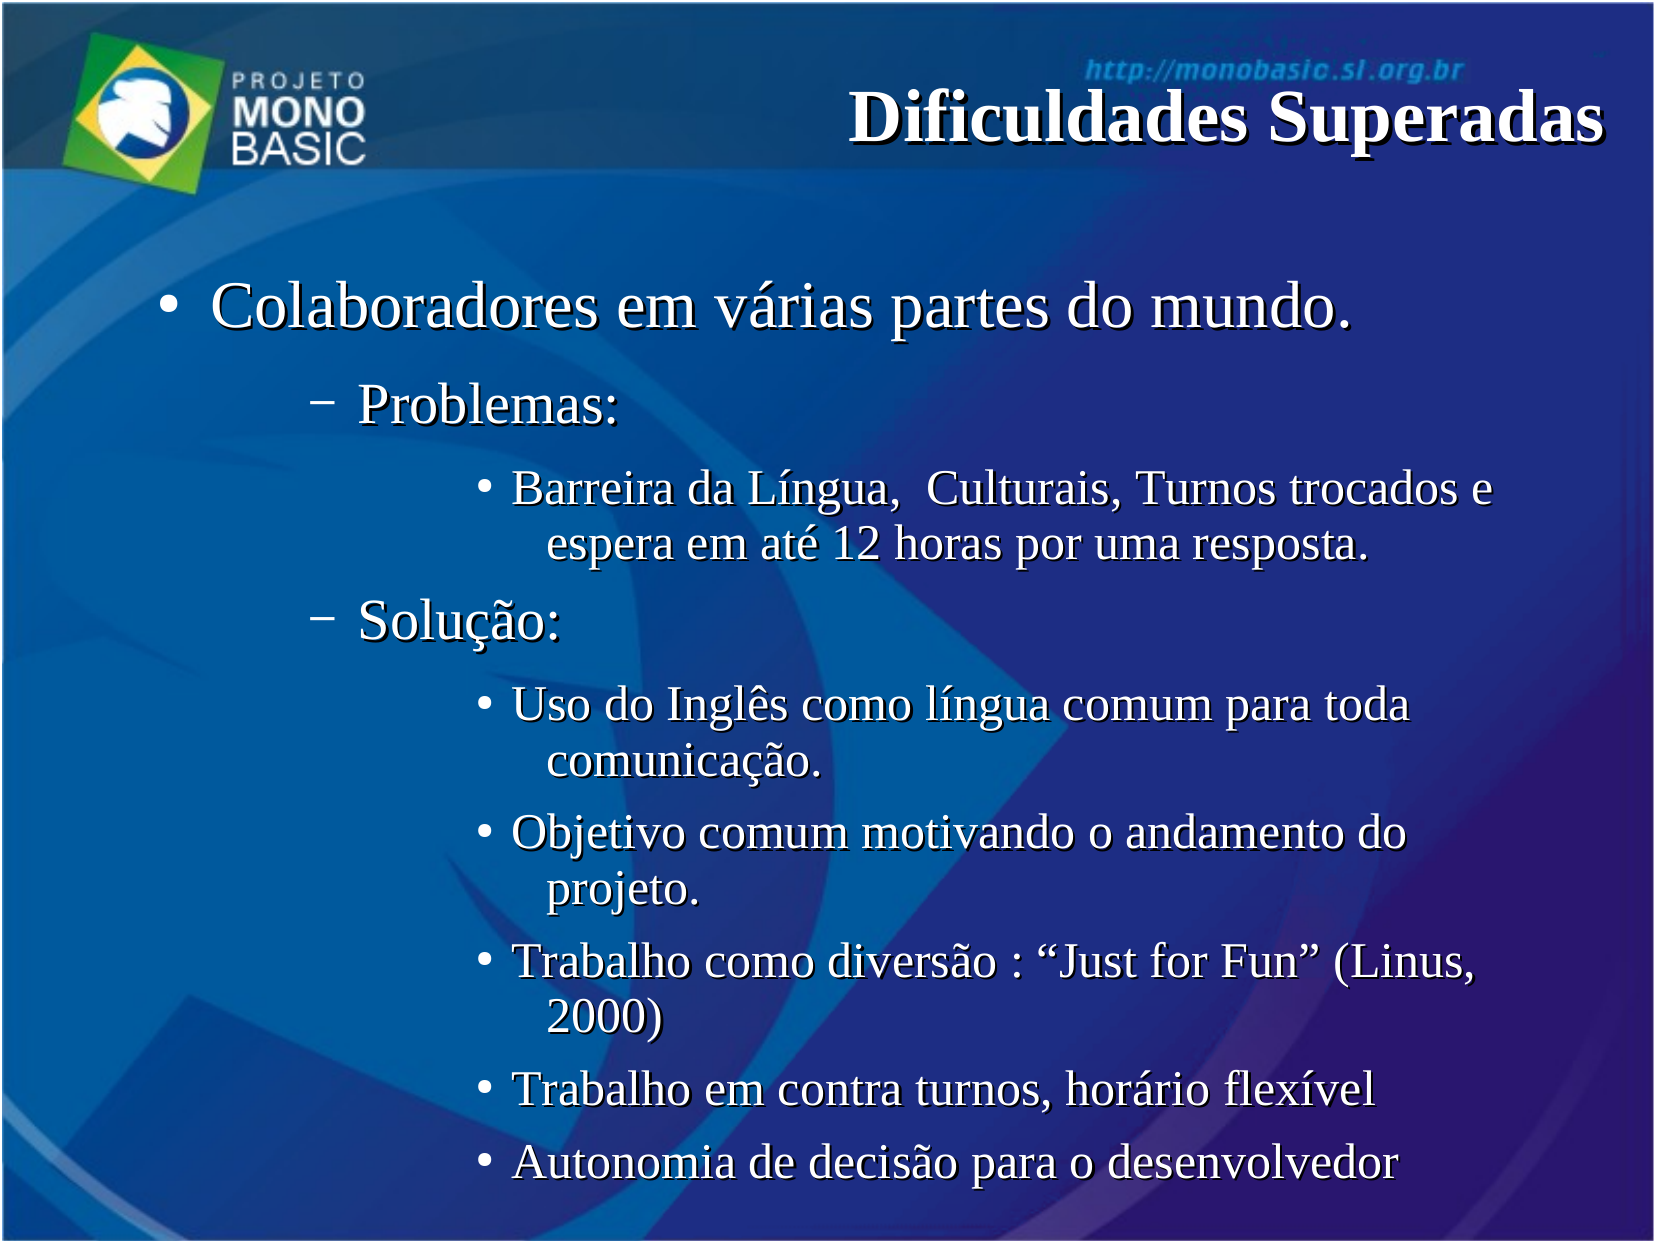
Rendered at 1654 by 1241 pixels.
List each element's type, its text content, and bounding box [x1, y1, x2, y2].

title Dificuldades Superadas [222, 43, 1606, 191]
list Colaboradores em várias partes do mundo. Problemas: Barreira da Língua, Culturais, Turnos trocados e espera em até 12 horas por uma resposta. Solução: Uso do Inglês como língua comum para toda comunicação. Objetivo comum motivando o andamento do projeto. Trabalho como diversão : “Just for Fun” (Linus, 2000) Trabalho em contra turnos, horário flexível Autonomia de decisão para o desenvolvedor [121, 267, 1534, 1079]
picture [2, 2, 1654, 1241]
